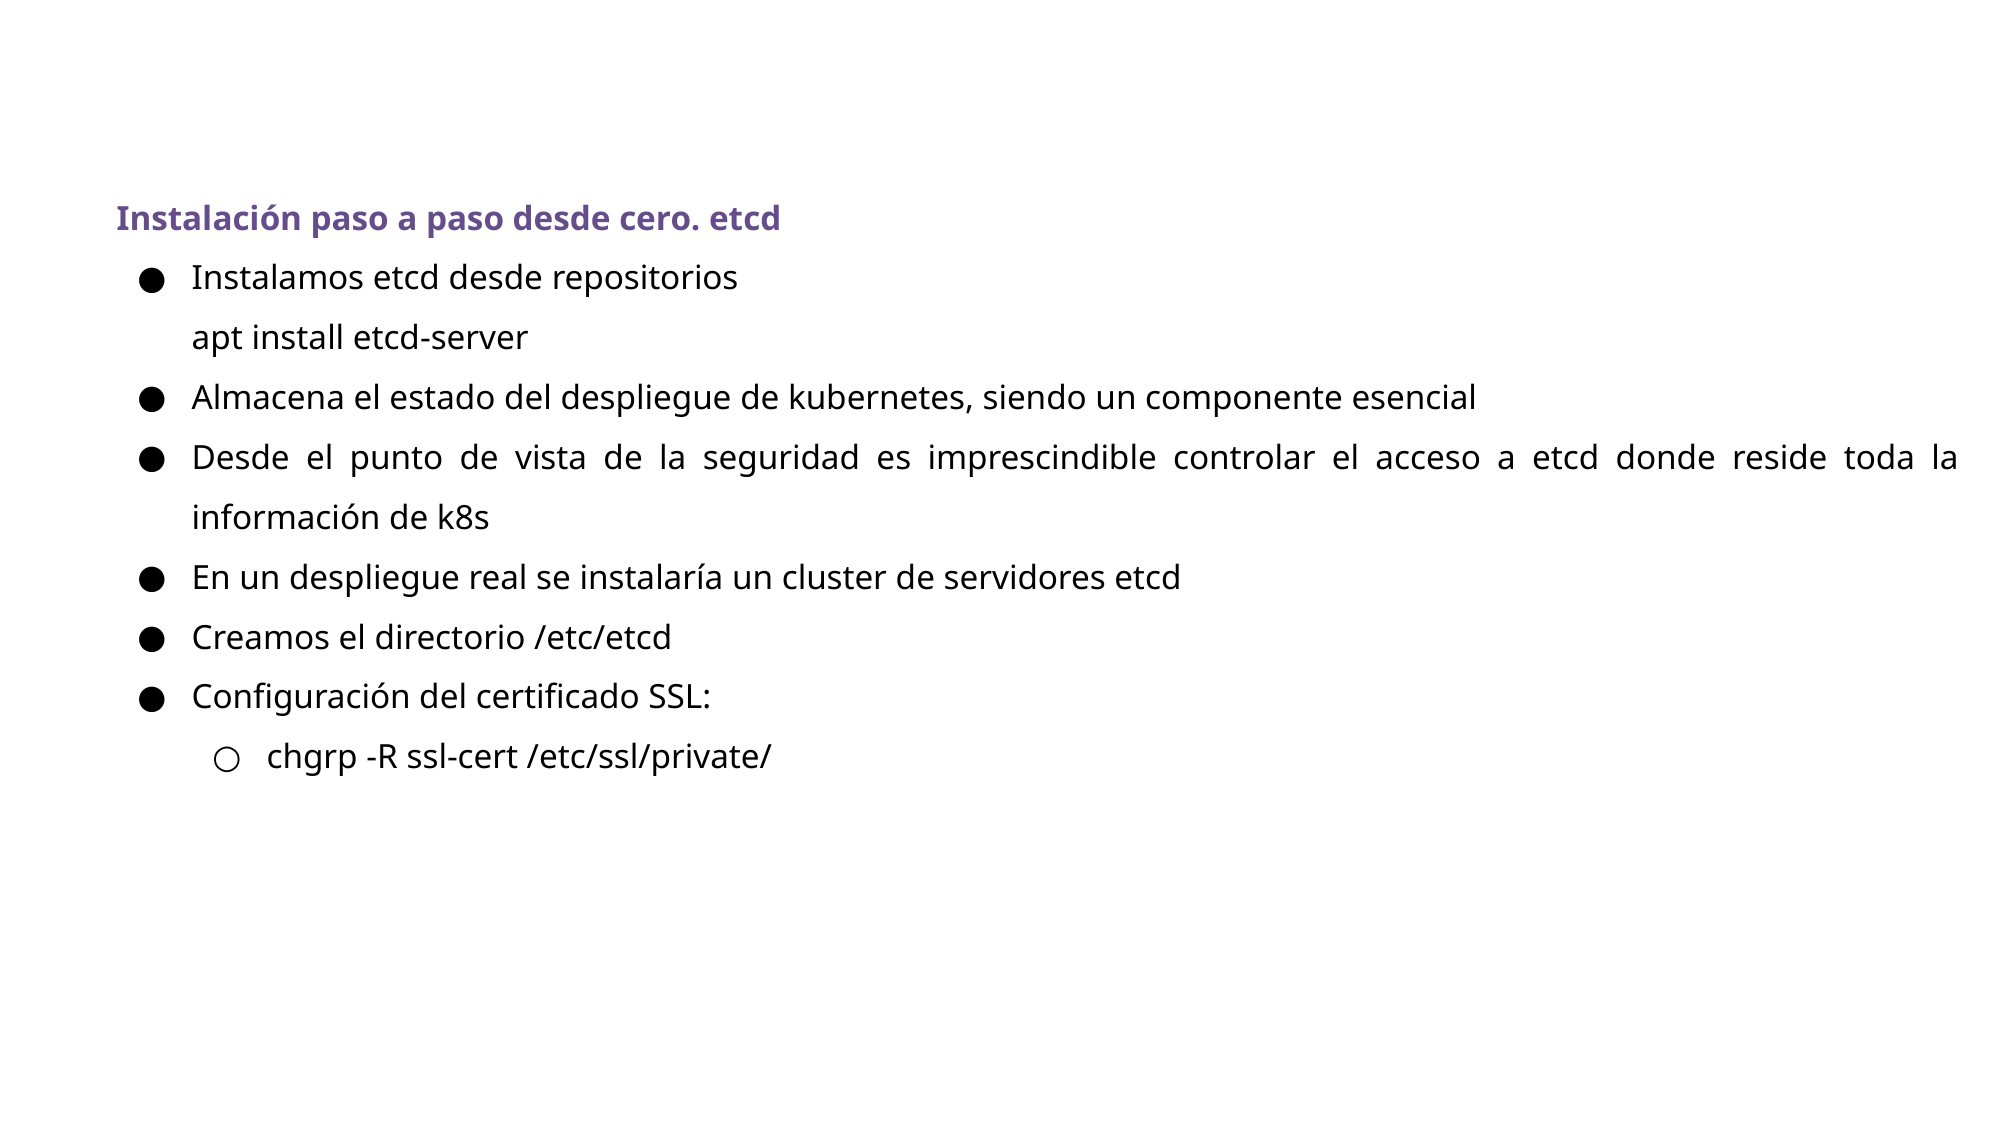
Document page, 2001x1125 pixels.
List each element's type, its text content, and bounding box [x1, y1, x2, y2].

text_box Instalación paso a paso desde cero. etcd Instalamos etcd desde repositorios apt install etcd-server Almacena el estado del despliegue de kubernetes, siendo un componente esencial Desde el punto de vista de la seguridad es imprescindible controlar el acceso a etcd donde reside toda la información de k8s En un despliegue real se instalaría un cluster de servidores etcd Creamos el directorio /etc/etcd Configuración del certificado SSL: chgrp -R ssl-cert /etc/ssl/private/ [101, 169, 1977, 382]
